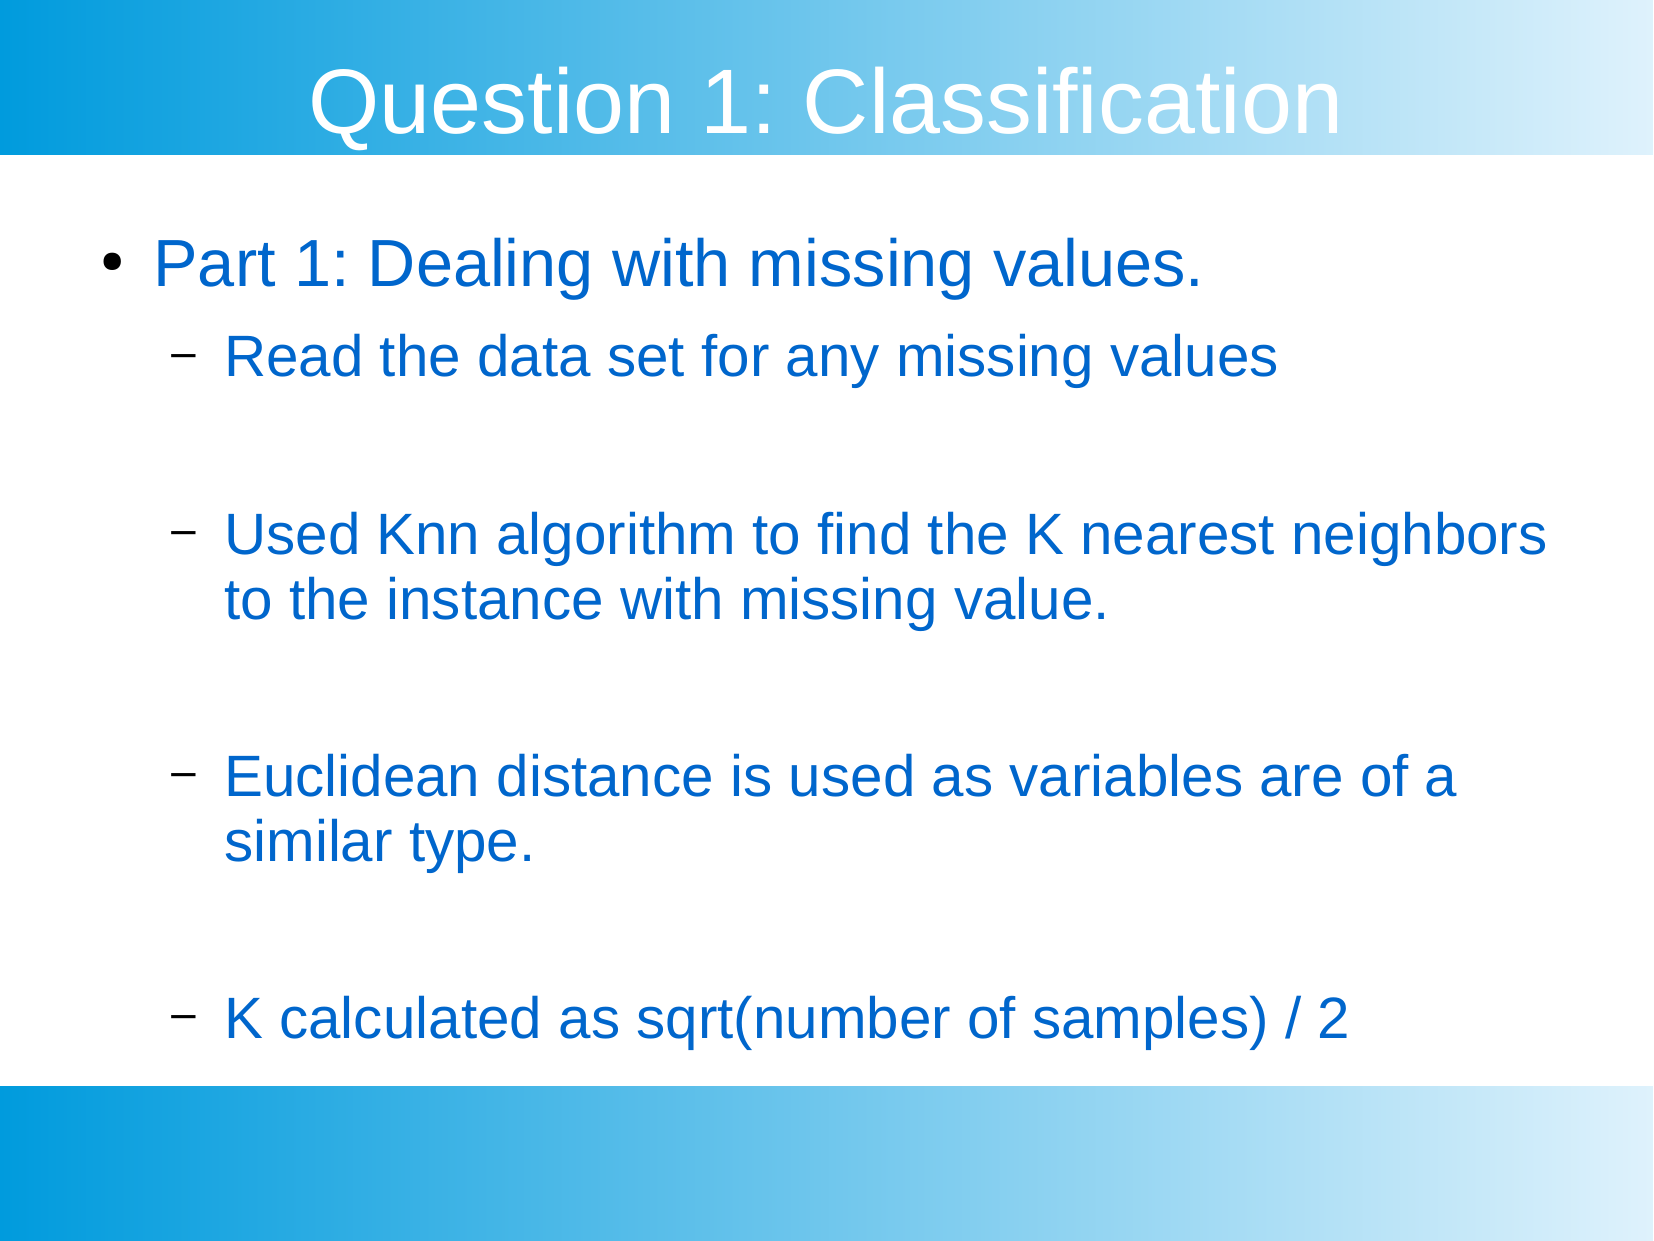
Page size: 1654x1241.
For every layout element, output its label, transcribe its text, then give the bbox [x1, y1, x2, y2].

list Part 1: Dealing with missing values. Read the data set for any missing values Used Knn algorithm to find the K nearest neighbors to the instance with missing value. Euclidean distance is used as variables are of a similar type. K calculated as sqrt(number of samples) / 2 [82, 225, 1571, 946]
title Question 1: Classification [82, 49, 1571, 155]
